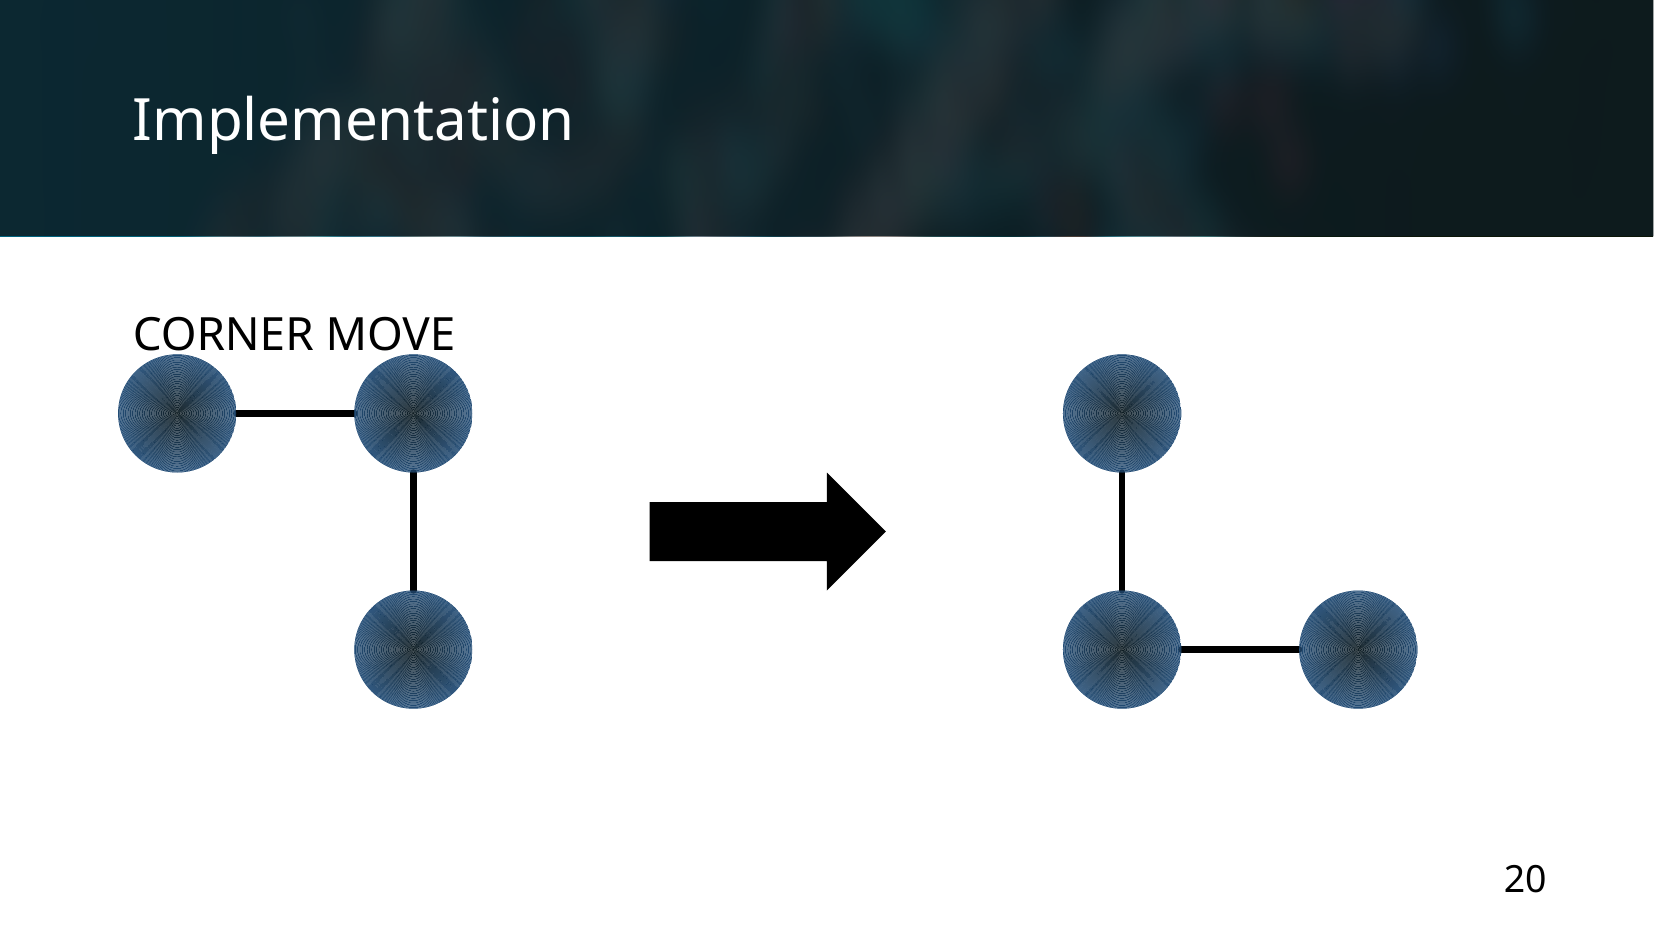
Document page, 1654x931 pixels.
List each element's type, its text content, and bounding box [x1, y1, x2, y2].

text_box [1062, 354, 1182, 473]
text_box CORNER MOVE [118, 293, 486, 355]
text_box [118, 355, 237, 473]
text_box [354, 355, 473, 473]
text_box [0, 0, 1654, 237]
text_box [649, 472, 886, 591]
text_box <numéro> [1535, 826, 1654, 931]
text_box [1062, 590, 1182, 709]
text_box Implementation [118, 35, 886, 201]
text_box [1299, 590, 1418, 709]
text_box [354, 590, 473, 709]
